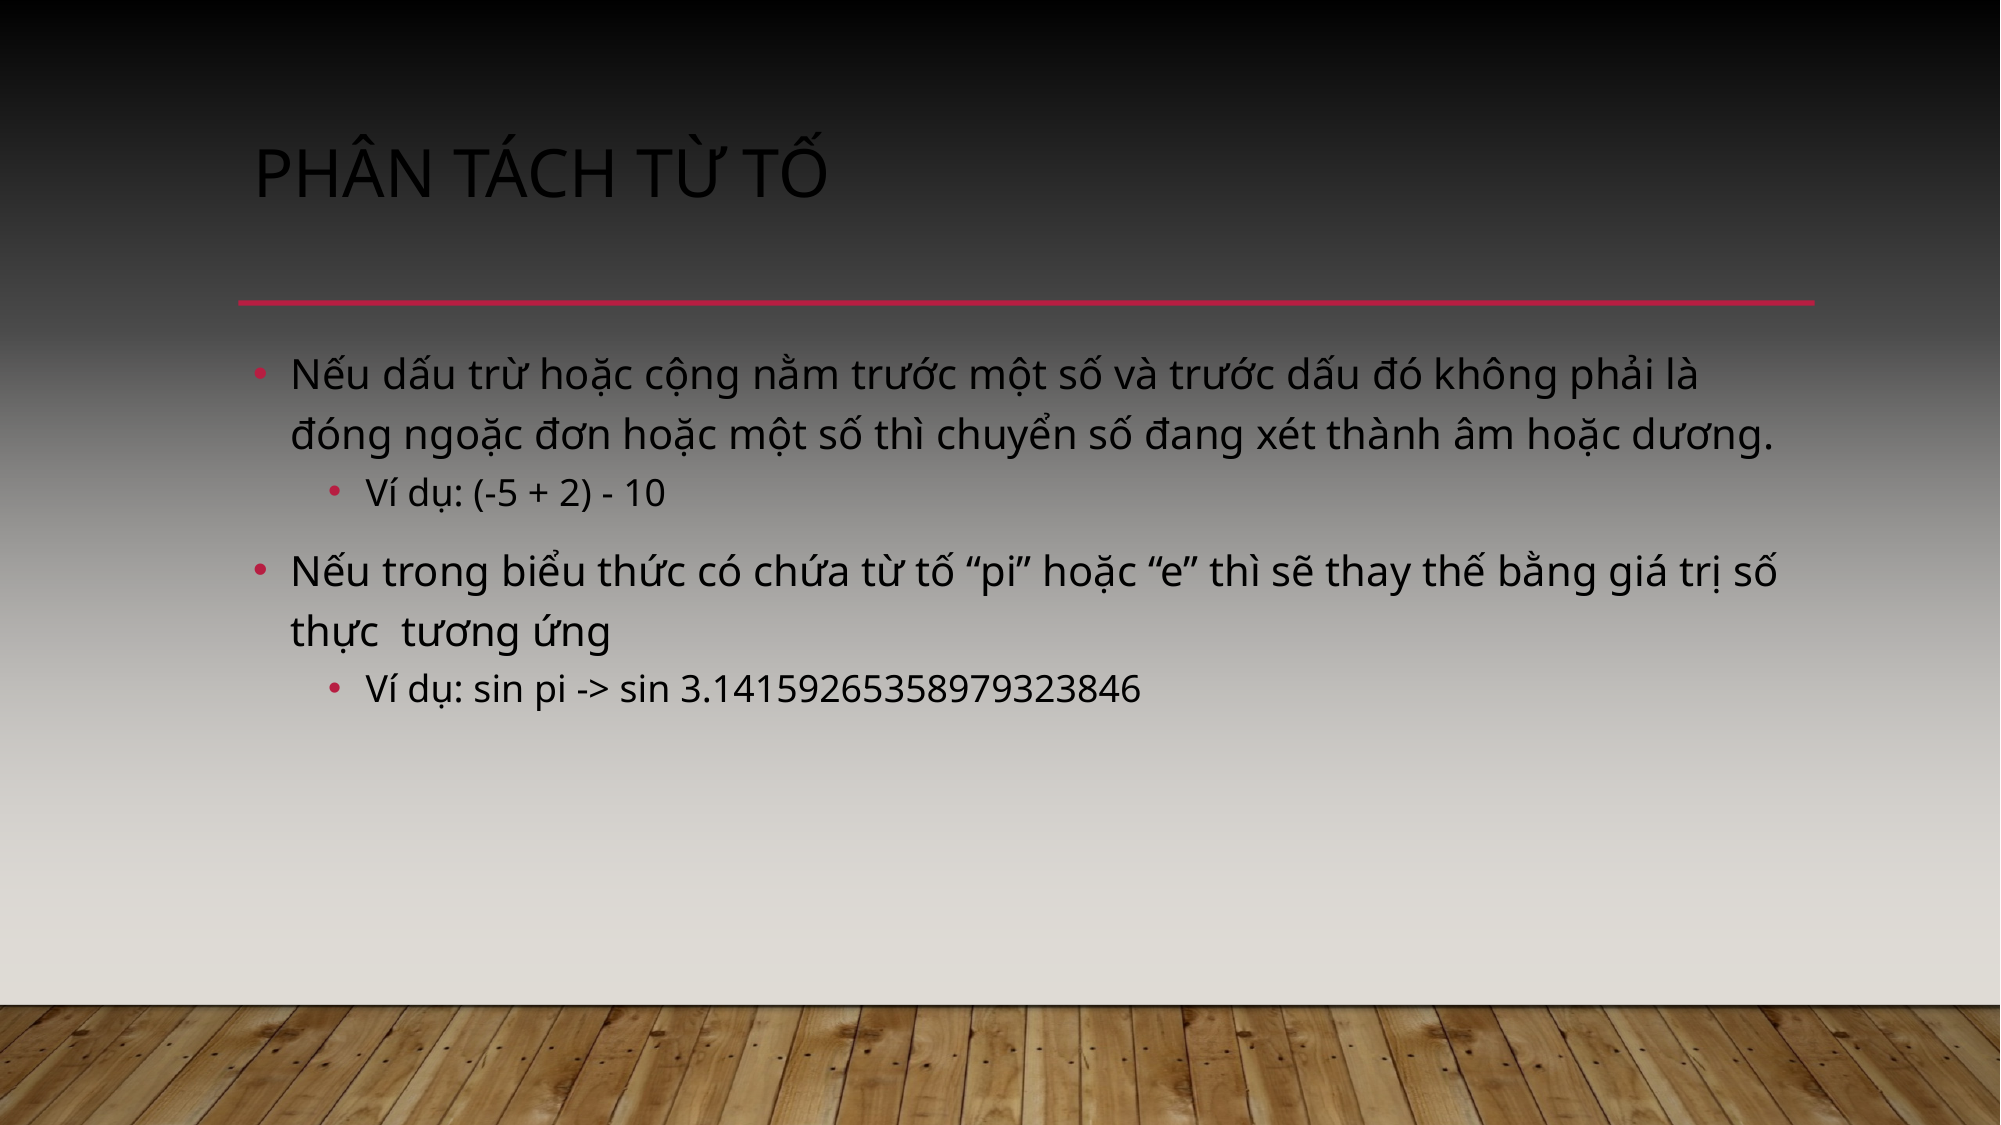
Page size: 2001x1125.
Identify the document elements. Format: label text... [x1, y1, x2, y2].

picture [0, 1005, 2000, 1125]
title Phân tách từ tố [238, 131, 1814, 305]
list Nếu dấu trừ hoặc cộng nằm trước một số và trước dấu đó không phải là đóng ngoặc đơn hoặc một số thì chuyển số đang xét thành âm hoặc dương. Ví dụ: (-5 + 2) - 10 Nếu trong biểu thức có chứa từ tố “pi” hoặc “e” thì sẽ thay thế bằng giá trị số thực tương ứng Ví dụ: sin pi -> sin 3.14159265358979323846 [238, 330, 1814, 897]
